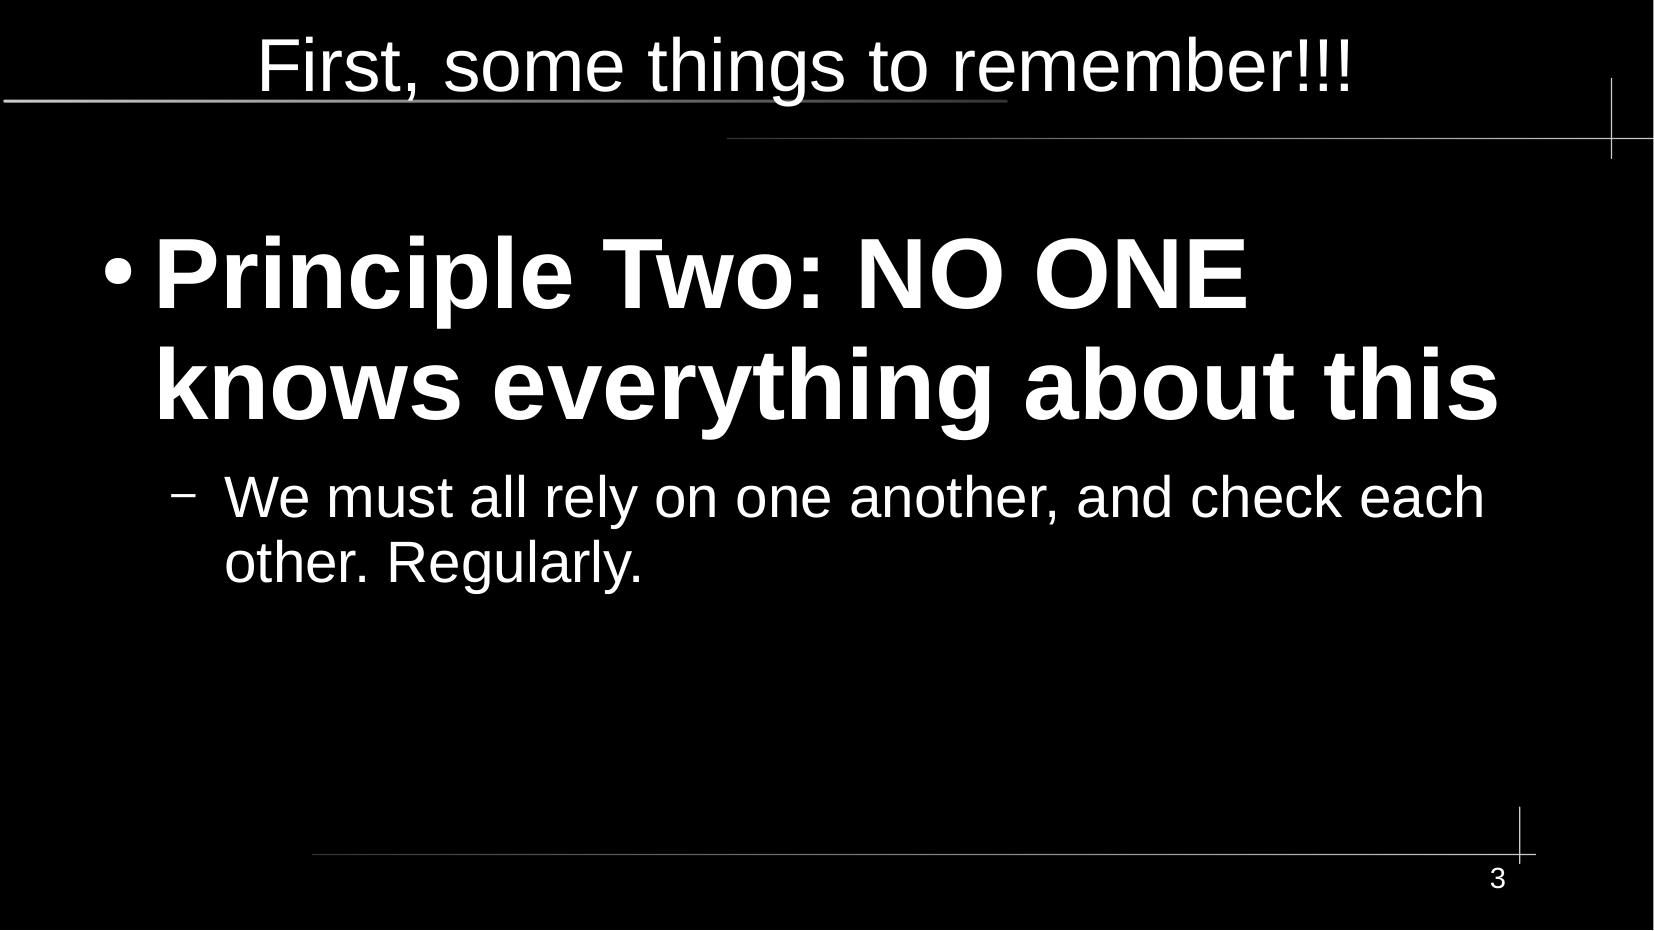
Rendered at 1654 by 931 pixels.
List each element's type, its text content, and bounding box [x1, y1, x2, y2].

title First, some things to remember!!! [23, 11, 1589, 119]
list Principle Two: NO ONE knows everything about this We must all rely on one another, and check each other. Regularly. [82, 217, 1571, 758]
